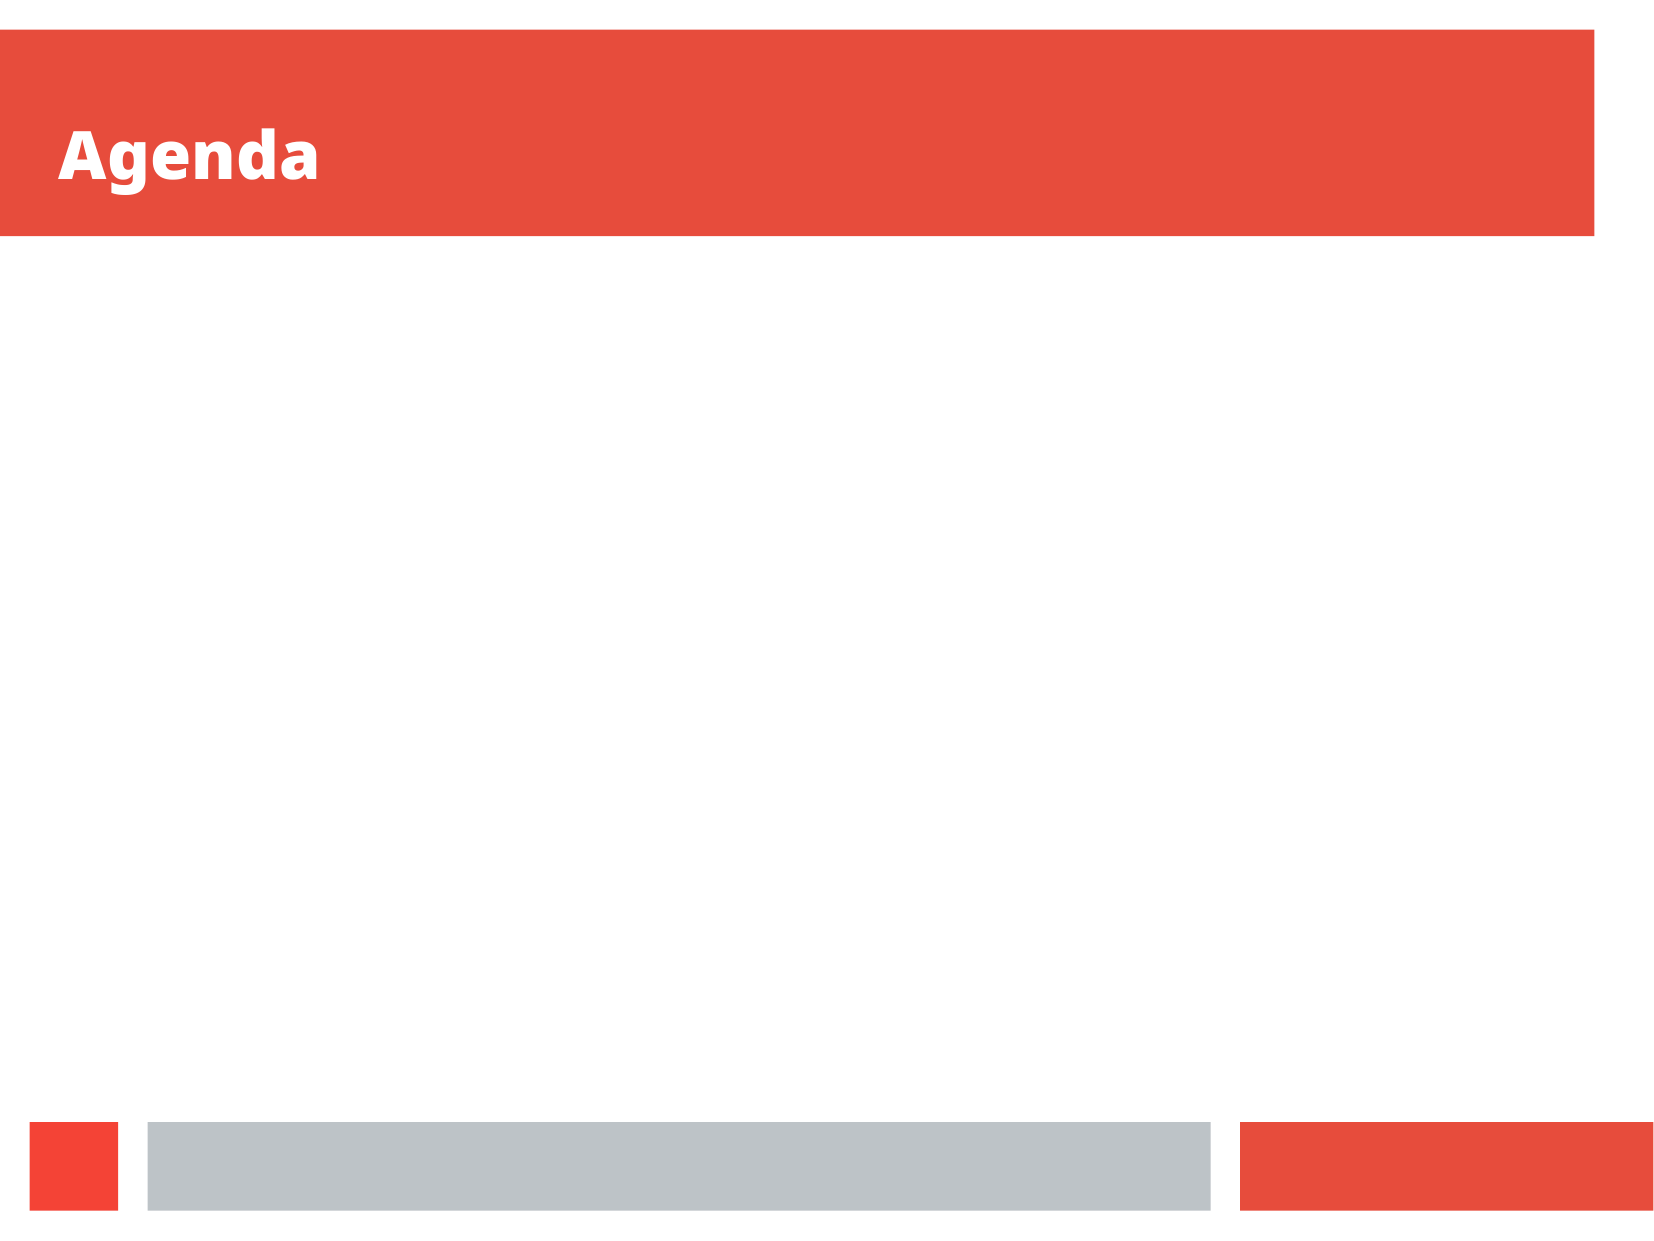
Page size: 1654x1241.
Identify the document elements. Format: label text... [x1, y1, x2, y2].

title Agenda [59, 56, 1595, 200]
